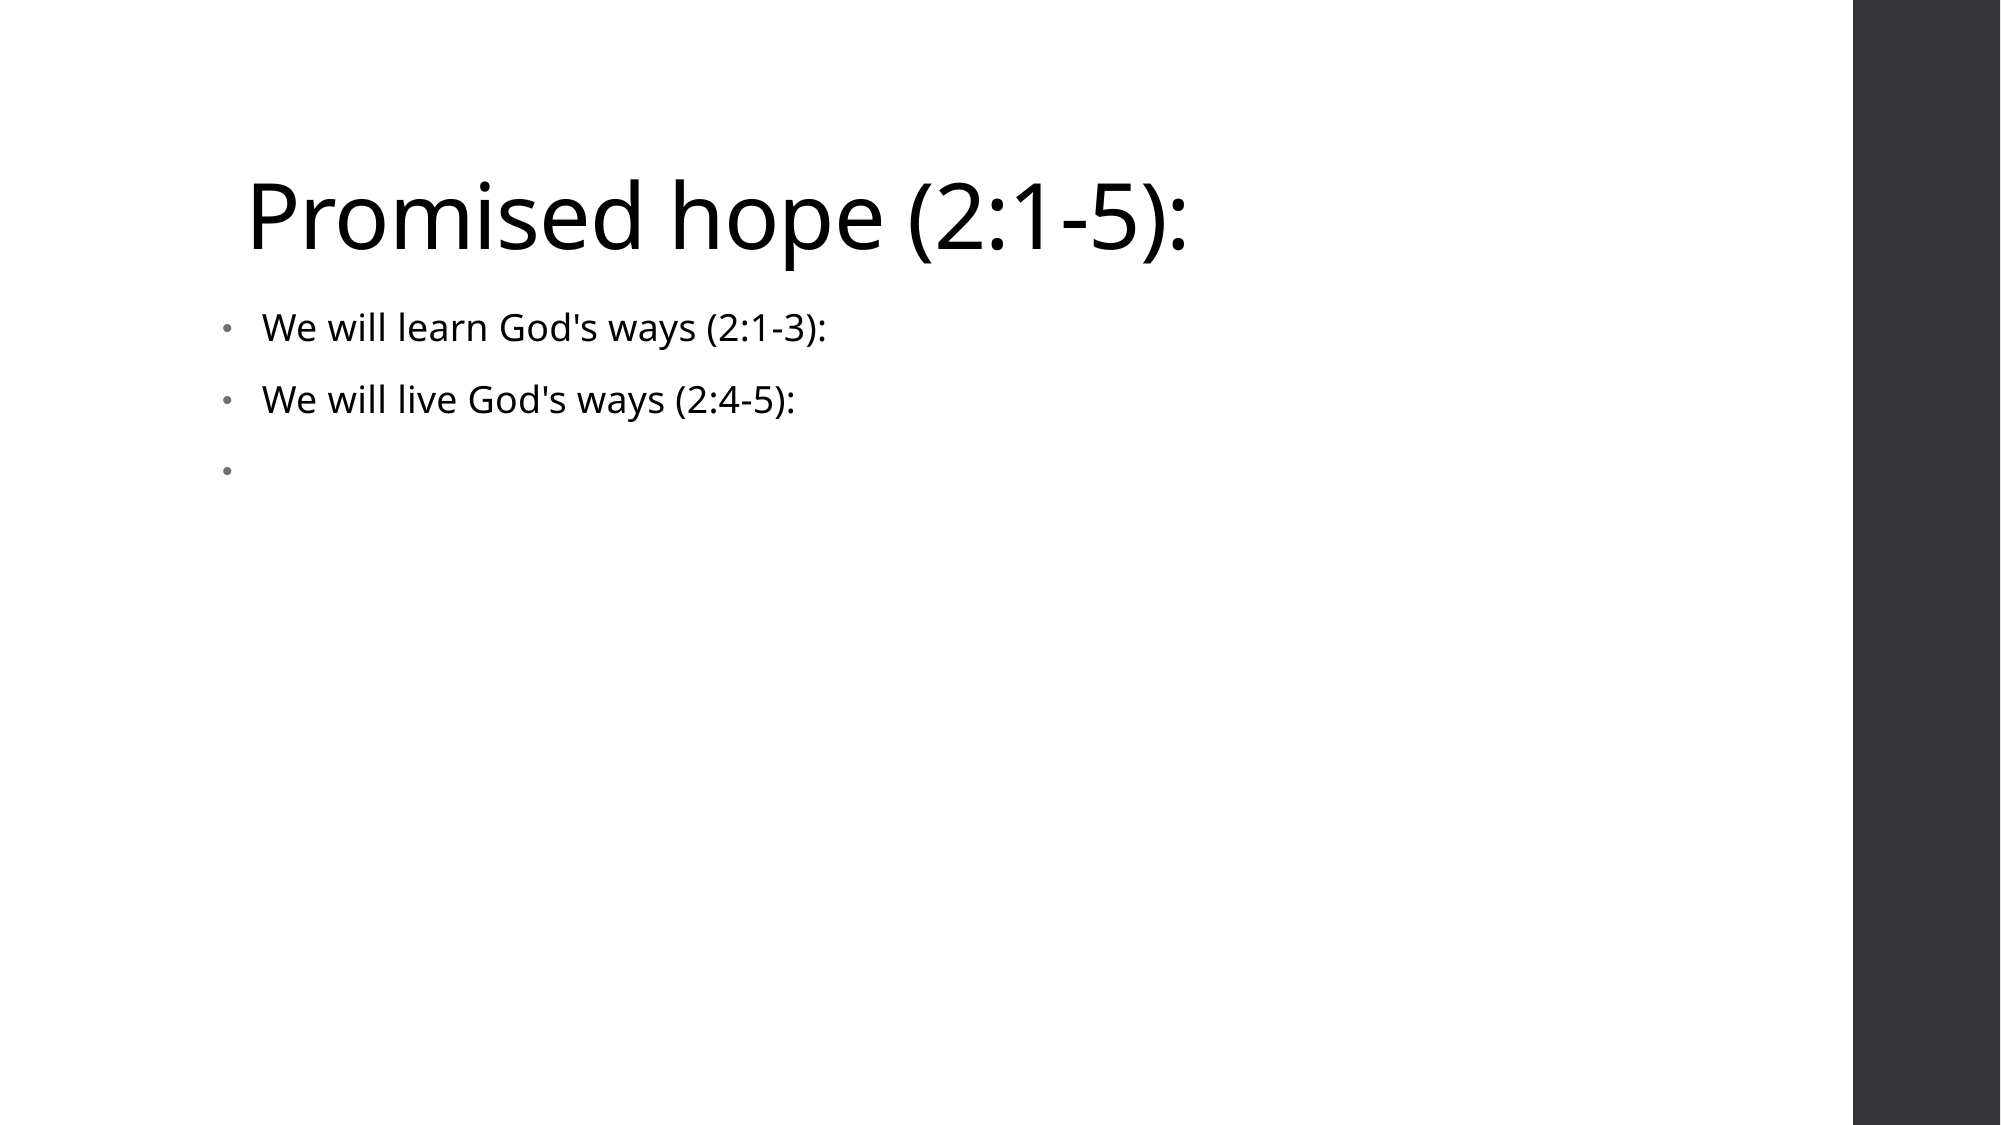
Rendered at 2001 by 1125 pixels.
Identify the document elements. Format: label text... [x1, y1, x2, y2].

title Promised hope (2:1-5): [206, 60, 1797, 278]
list We will learn God's ways (2:1-3): We will live God's ways (2:4-5): [206, 299, 1617, 1014]
